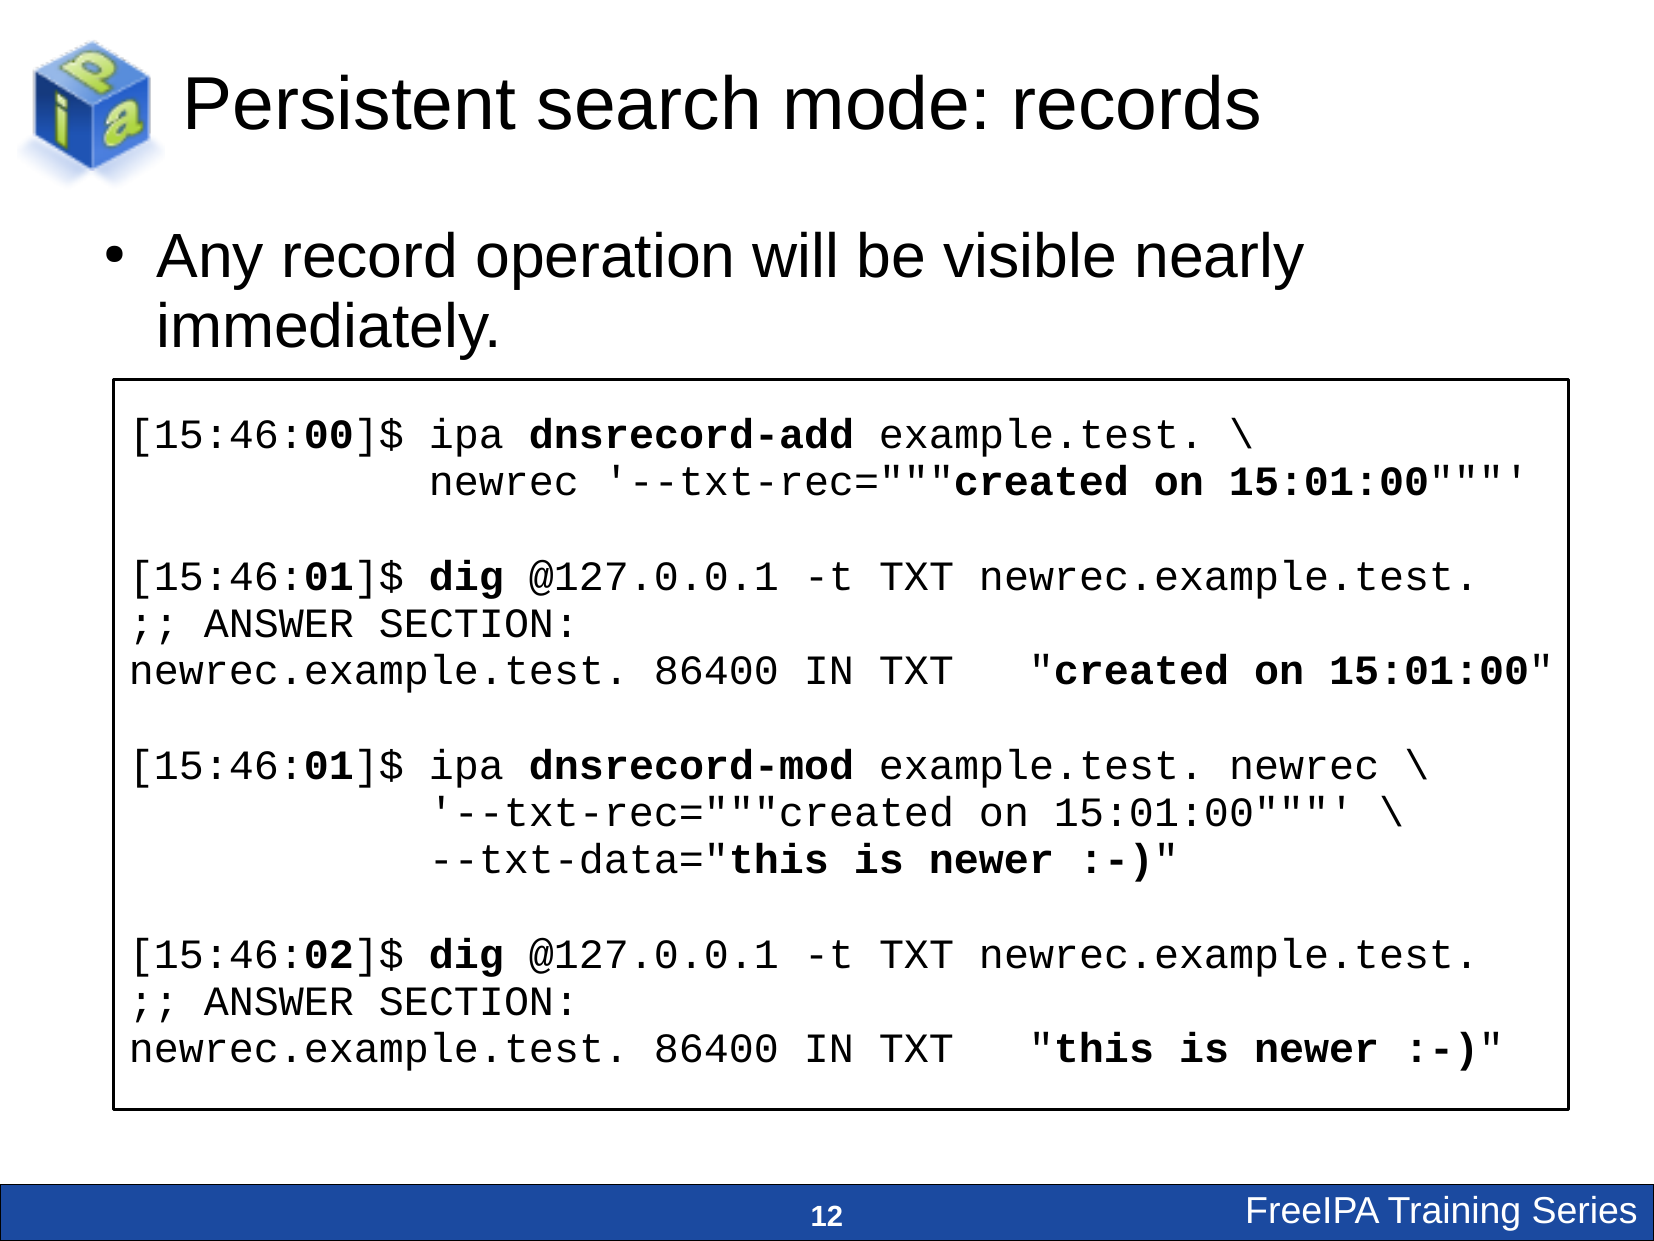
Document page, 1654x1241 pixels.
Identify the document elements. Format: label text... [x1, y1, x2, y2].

text_box [15:46:00]$ ipa dnsrecord-add example.test. \ newrec '--txt-rec="""created on 15:01:00"""' [15:46:01]$ dig @127.0.0.1 -t TXT newrec.example.test. ;; ANSWER SECTION: newrec.example.test. 86400 IN TXT "created on 15:01:00" [15:46:01]$ ipa dnsrecord-mod example.test. newrec \ '--txt-rec="""created on 15:01:00"""' \ --txt-data="this is newer :-)" [15:46:02]$ dig @127.0.0.1 -t TXT newrec.example.test. ;; ANSWER SECTION: newrec.example.test. 86400 IN TXT "this is newer :-)" [113, 379, 1569, 1110]
title Persistent search mode: records [182, 31, 1579, 177]
list Any record operation will be visible nearly immediately. [85, 221, 1574, 941]
picture [17, 34, 165, 193]
